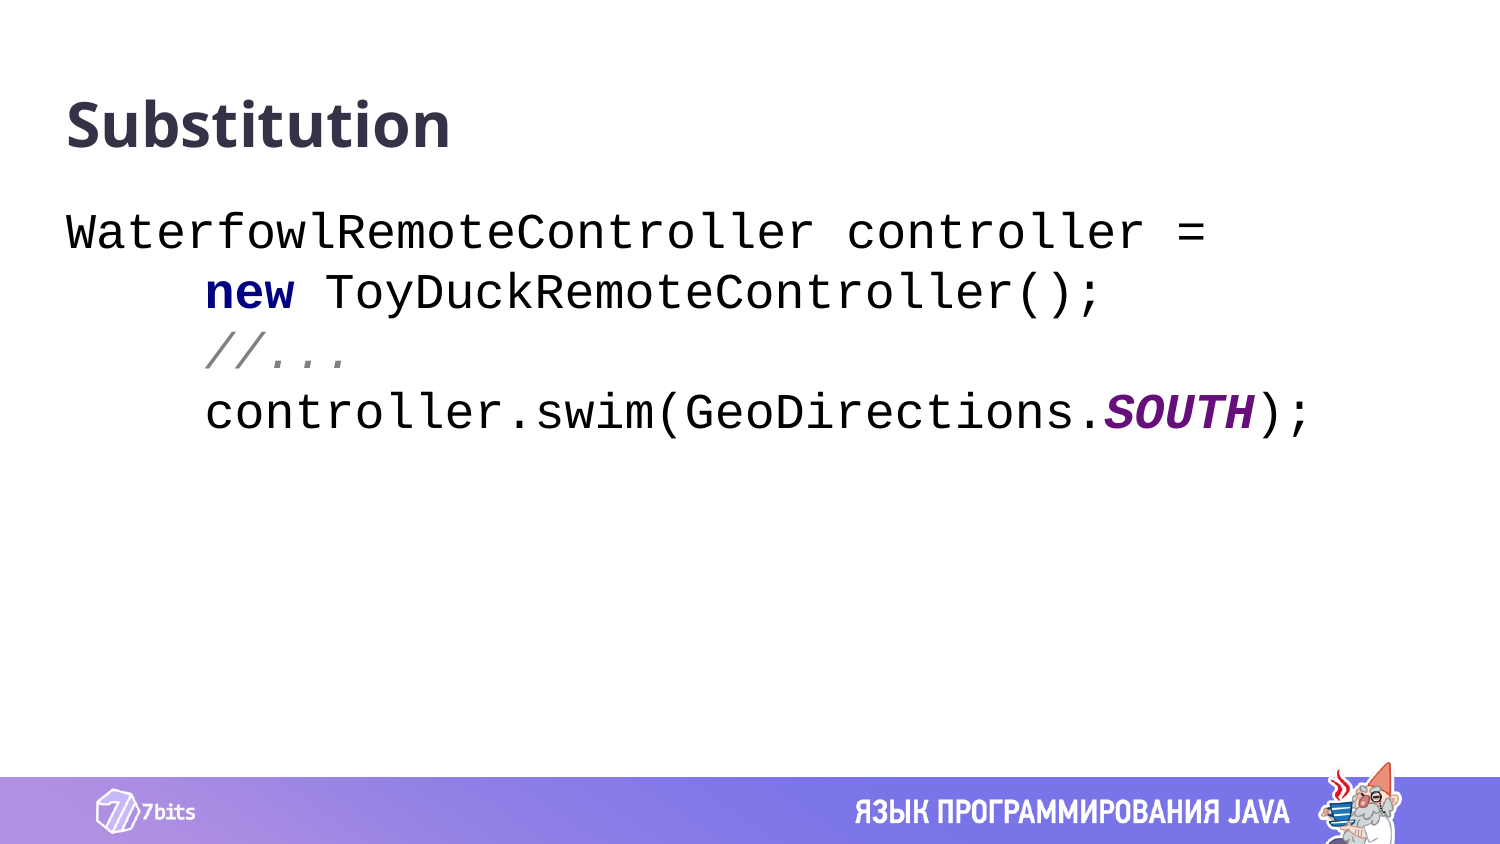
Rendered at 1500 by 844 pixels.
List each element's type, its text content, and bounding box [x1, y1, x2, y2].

list WaterfowlRemoteController controller = new ToyDuckRemoteController(); //... controller.swim(GeoDirections.SOUTH); [51, 184, 1449, 745]
title Substitution [51, 69, 1449, 164]
picture [0, 717, 1500, 844]
